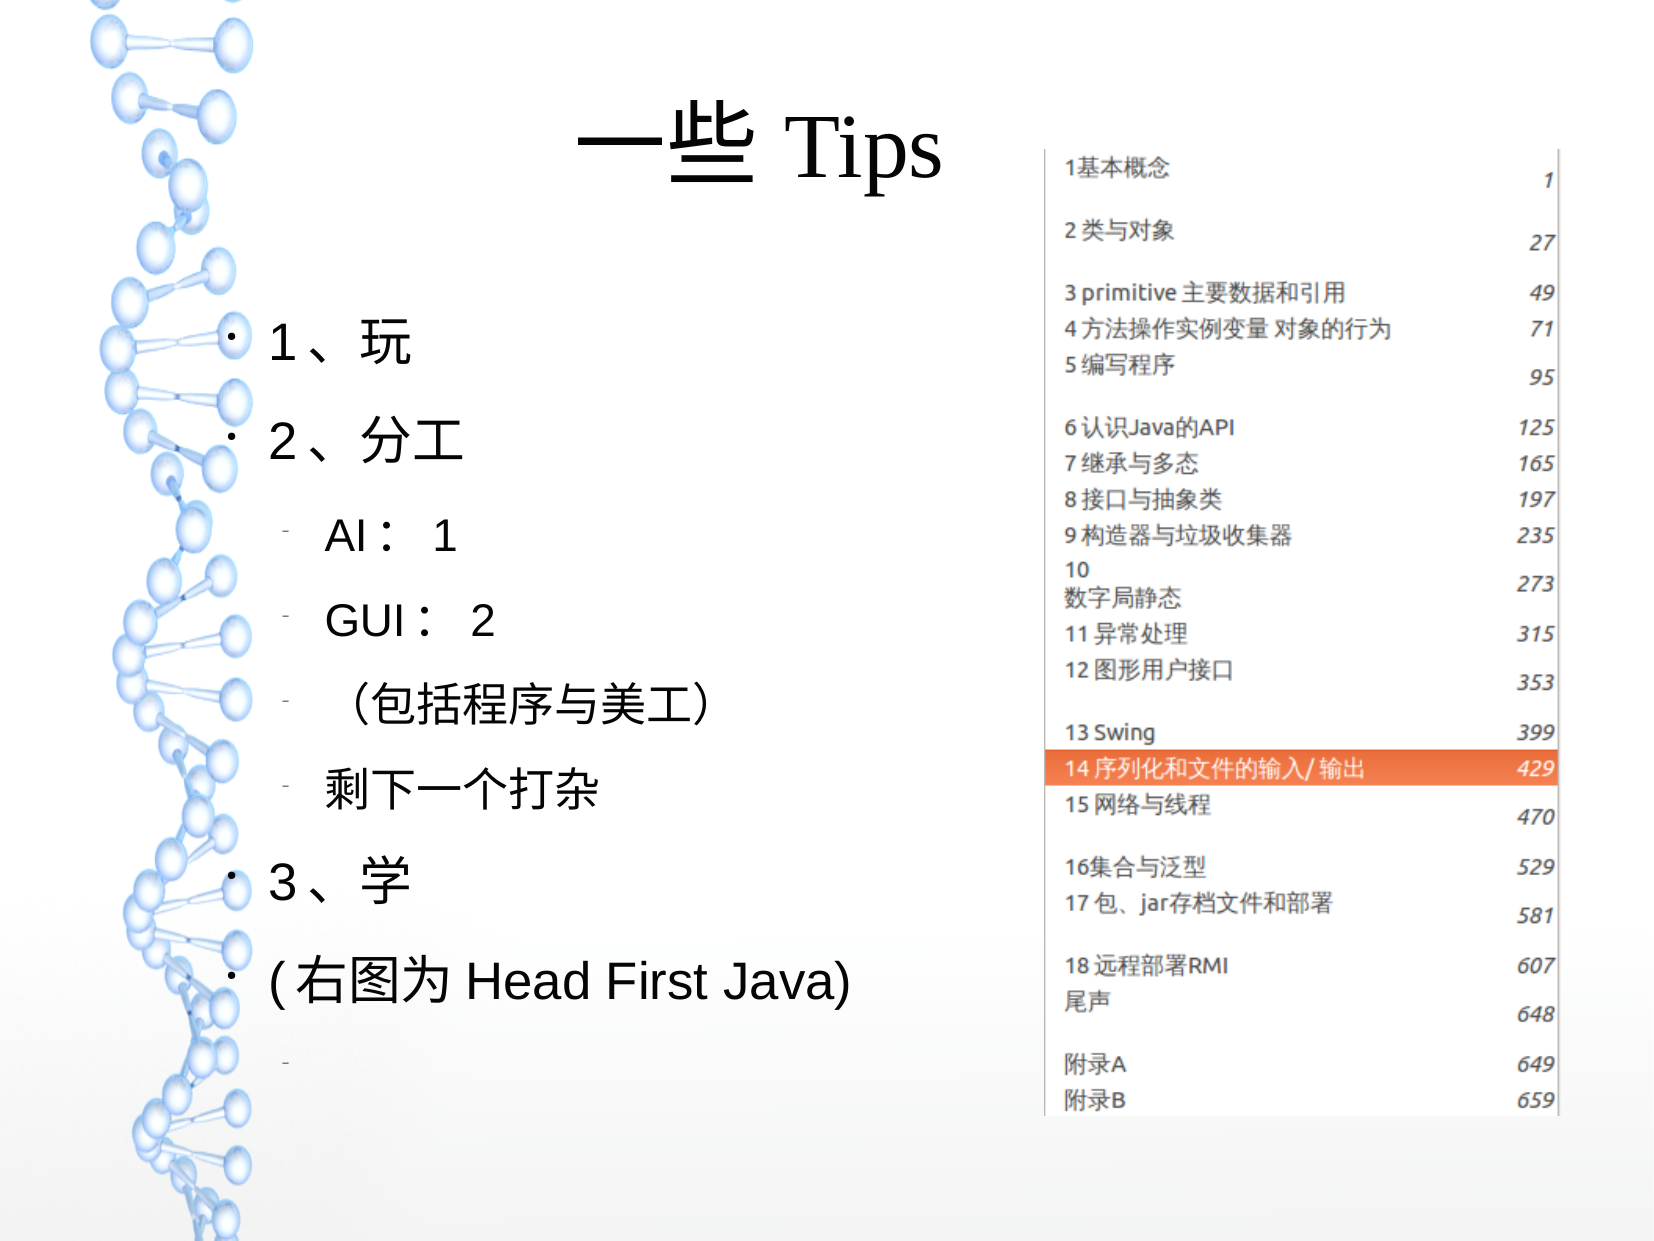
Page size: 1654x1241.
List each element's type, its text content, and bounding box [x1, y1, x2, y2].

list 1、玩 2、分工 AI：1 GUI：2 （包括程序与美工） 剩下一个打杂 3、学 (右图为Head First Java) [212, 299, 1044, 1019]
title 一些Tips [60, 35, 1389, 241]
picture [0, 0, 1654, 1241]
